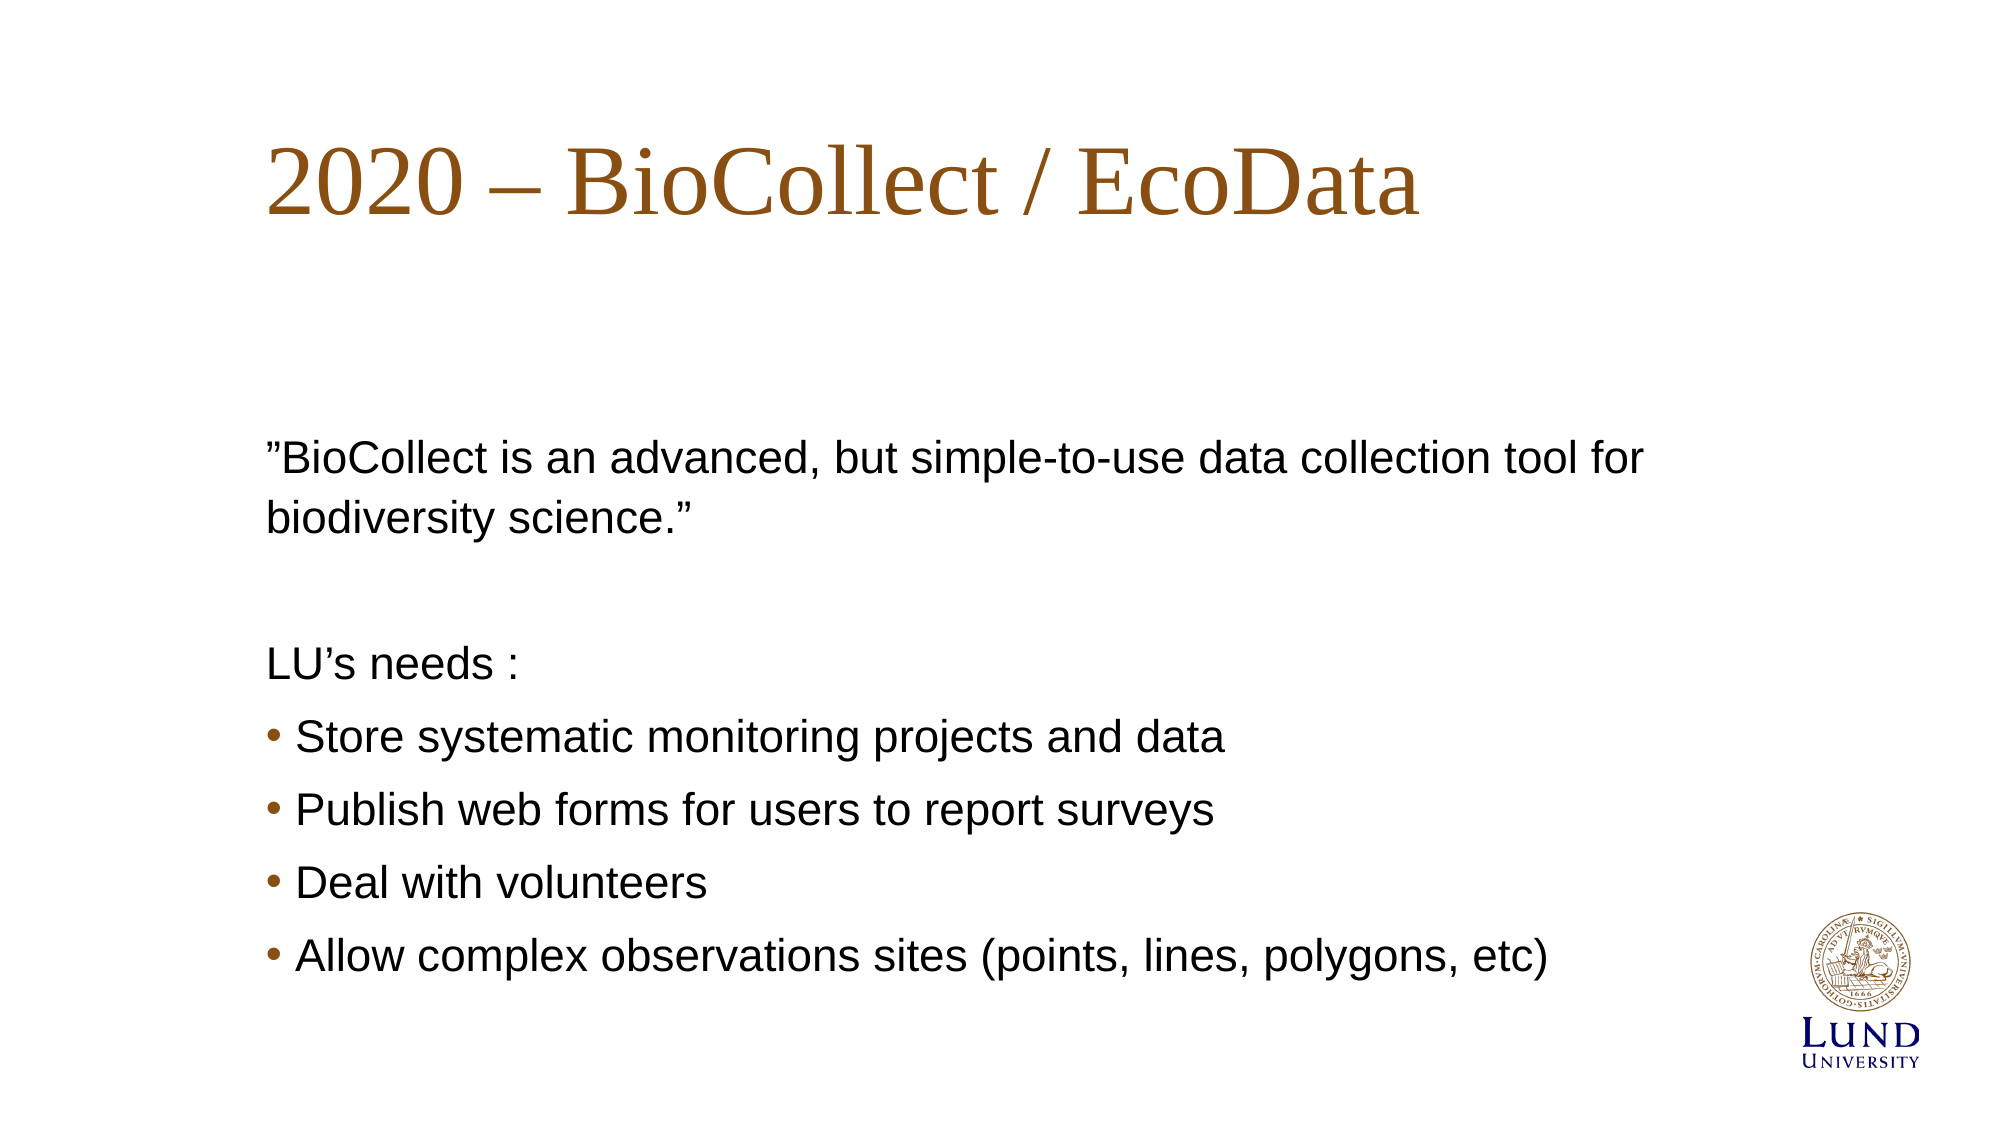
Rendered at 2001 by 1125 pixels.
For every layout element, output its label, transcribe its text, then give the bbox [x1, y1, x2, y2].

title 2020 – BioCollect / EcoData [265, 94, 1713, 284]
list ”BioCollect is an advanced, but simple-to-use data collection tool for biodiversity science.” LU’s needs : Store systematic monitoring projects and data Publish web forms for users to report surveys Deal with volunteers Allow complex observations sites (points, lines, polygons, etc) [265, 354, 1713, 1004]
